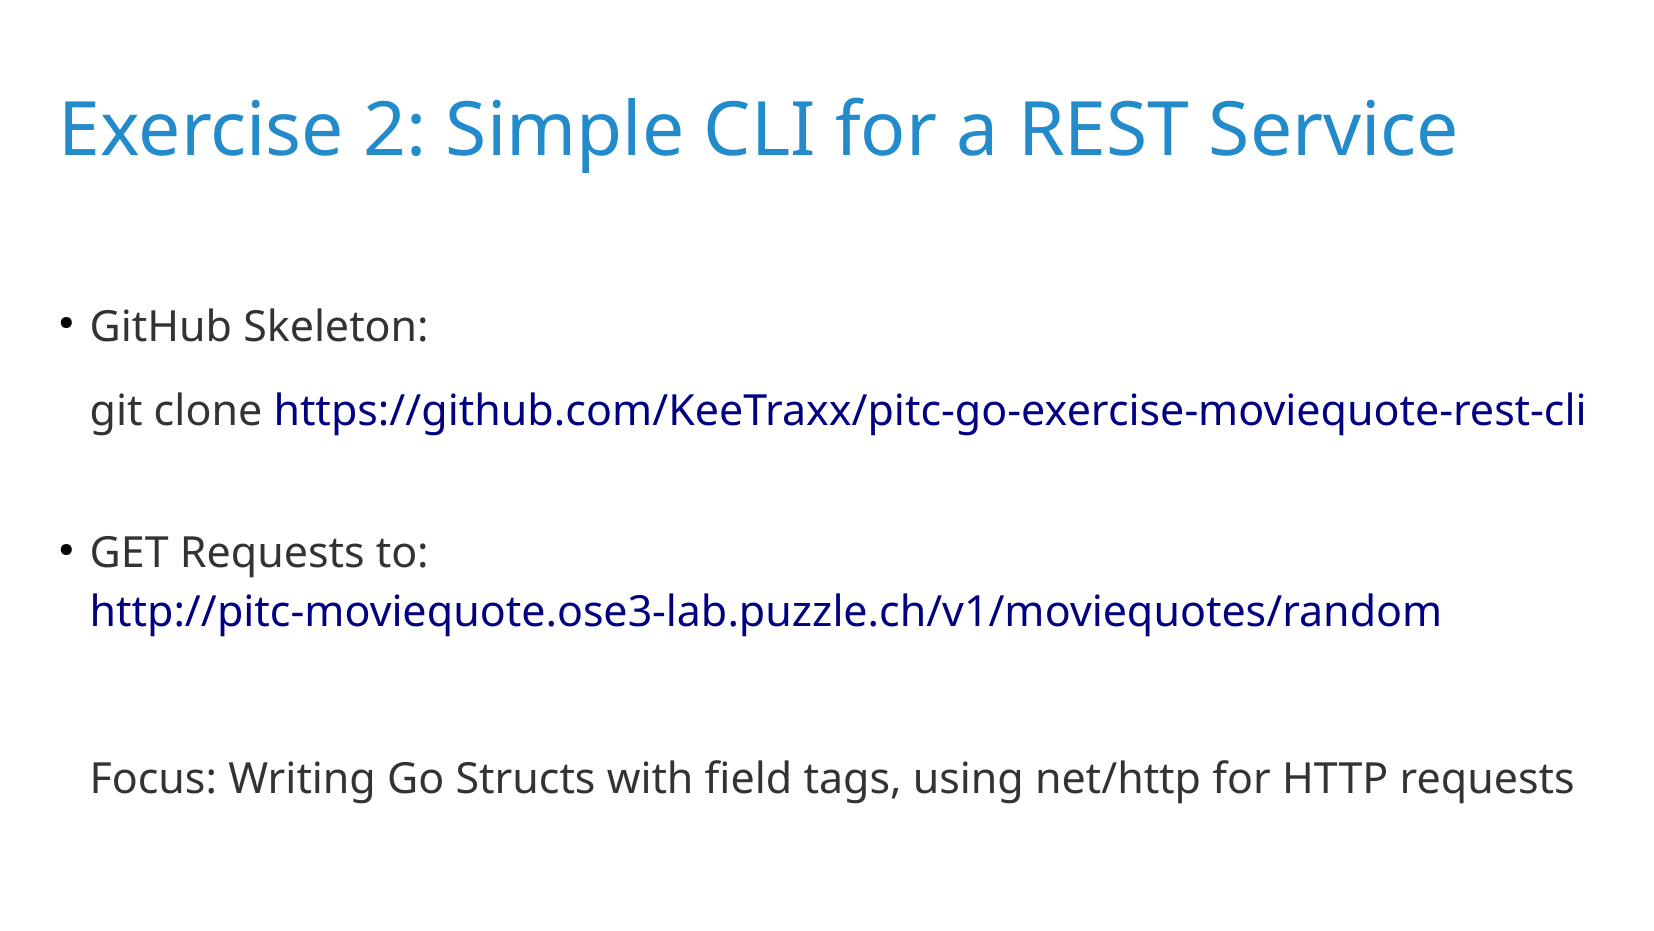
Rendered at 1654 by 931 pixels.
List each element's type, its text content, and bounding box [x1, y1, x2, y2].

list GitHub Skeleton: git clone https://github.com/KeeTraxx/pitc-go-exercise-moviequote-rest-cli GET Requests to: http://pitc-moviequote.ose3-lab.puzzle.ch/v1/moviequotes/random Focus: Writing Go Structs with field tags, using net/http for HTTP requests [59, 295, 1595, 827]
title Exercise 2: Simple CLI for a REST Service [59, 59, 1595, 178]
